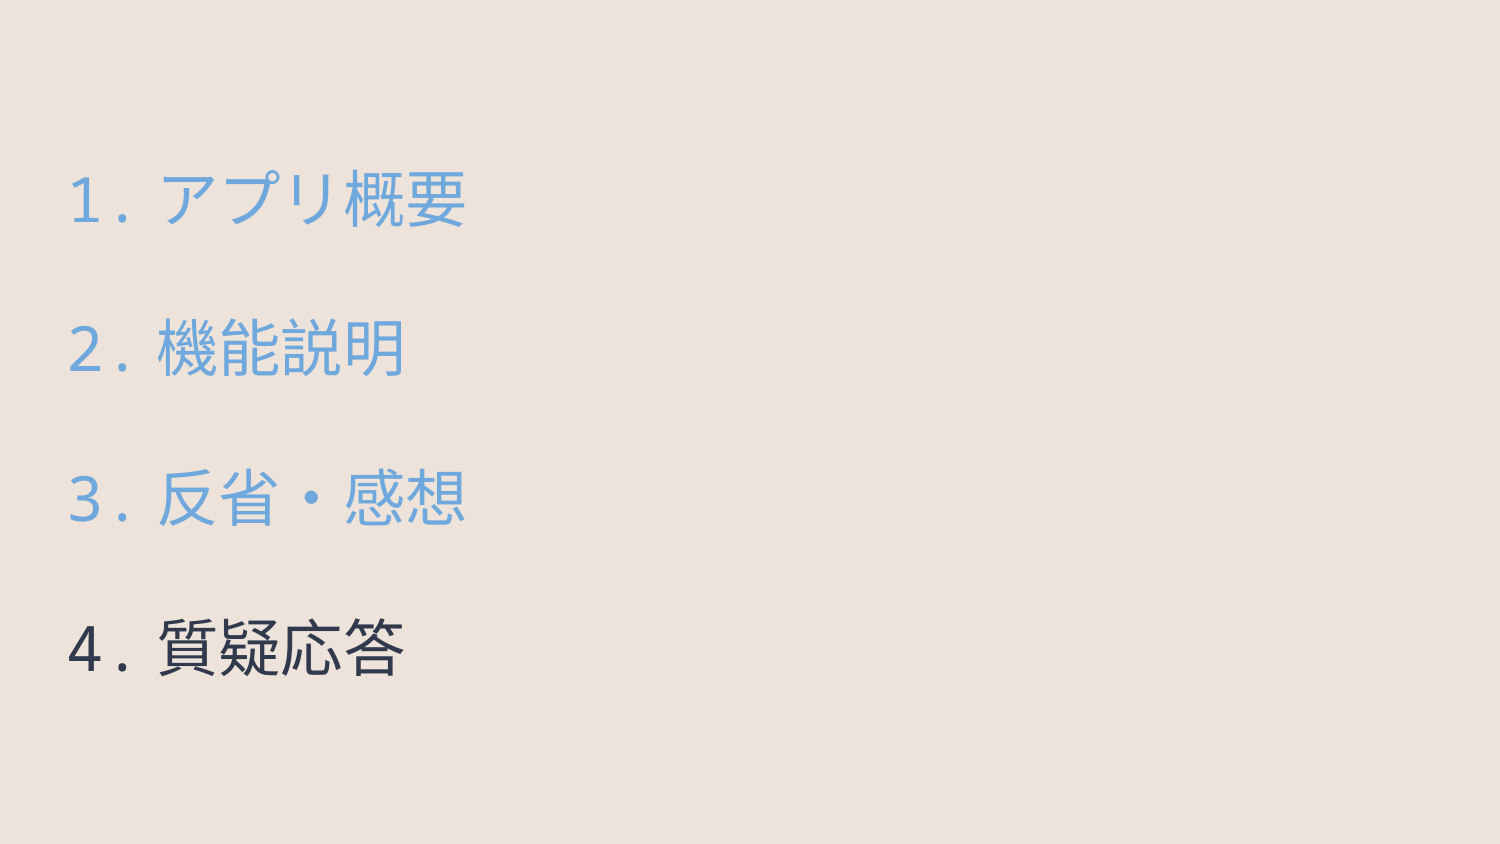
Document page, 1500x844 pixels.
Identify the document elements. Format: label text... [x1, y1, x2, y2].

title 1.アプリ概要 2.機能説明 3.反省・感想 4.質疑応答 [51, 130, 1076, 713]
